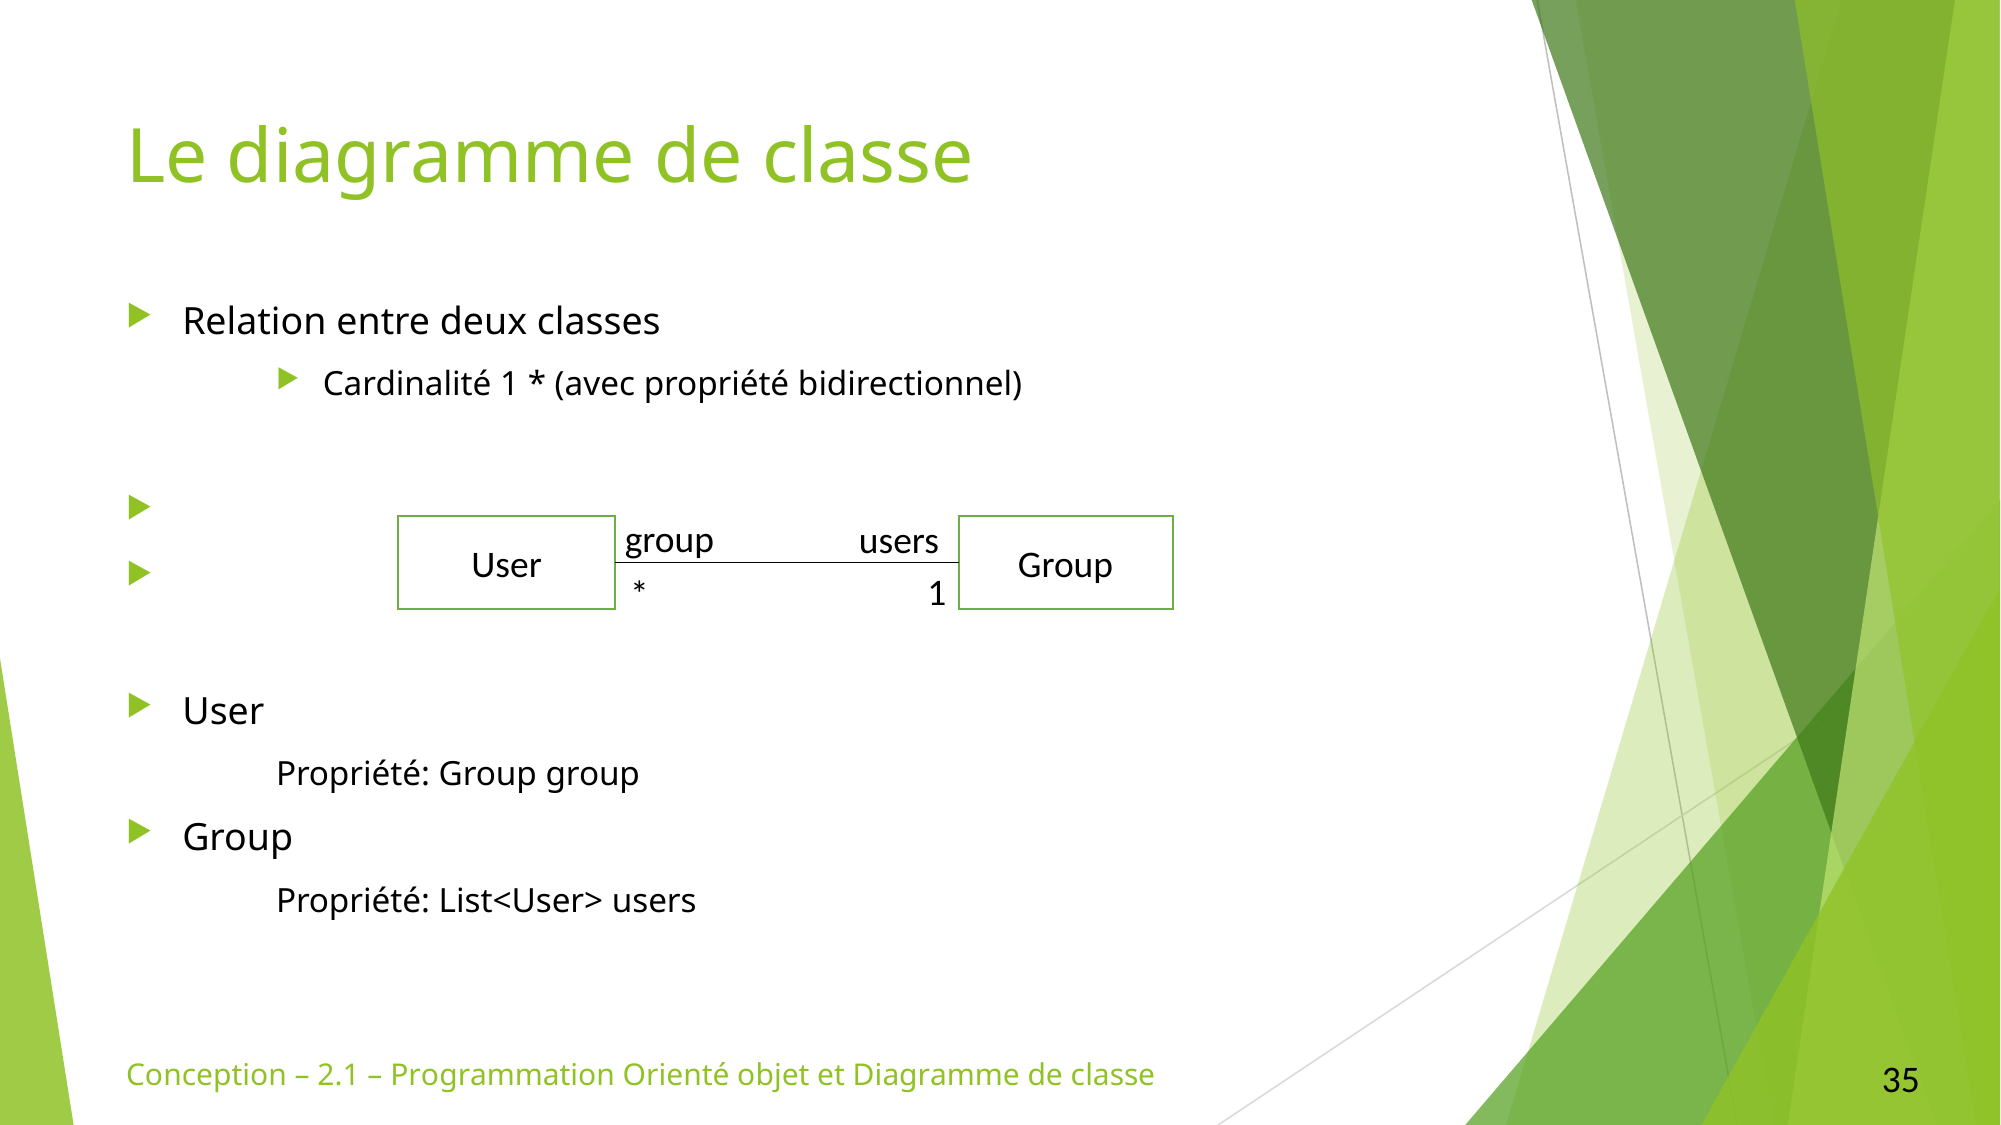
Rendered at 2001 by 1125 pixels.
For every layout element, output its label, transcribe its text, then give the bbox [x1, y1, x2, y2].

list Relation entre deux classes Cardinalité 1 * (avec propriété bidirectionnel) User Propriété: Group group Group Propriété: List<User> users [111, 289, 1522, 992]
text_box Group [987, 516, 1173, 609]
text_box 1 [912, 560, 992, 622]
text_box group [609, 507, 756, 569]
title Le diagramme de classe [111, 99, 1522, 289]
text_box * [615, 569, 695, 624]
text_box users [843, 508, 987, 569]
text_box Conception – 2.1 – Programmation Orienté objet et Diagramme de classe [111, 1047, 1210, 1109]
text_box User [398, 516, 615, 609]
text_box 34 [1866, 1047, 1979, 1108]
